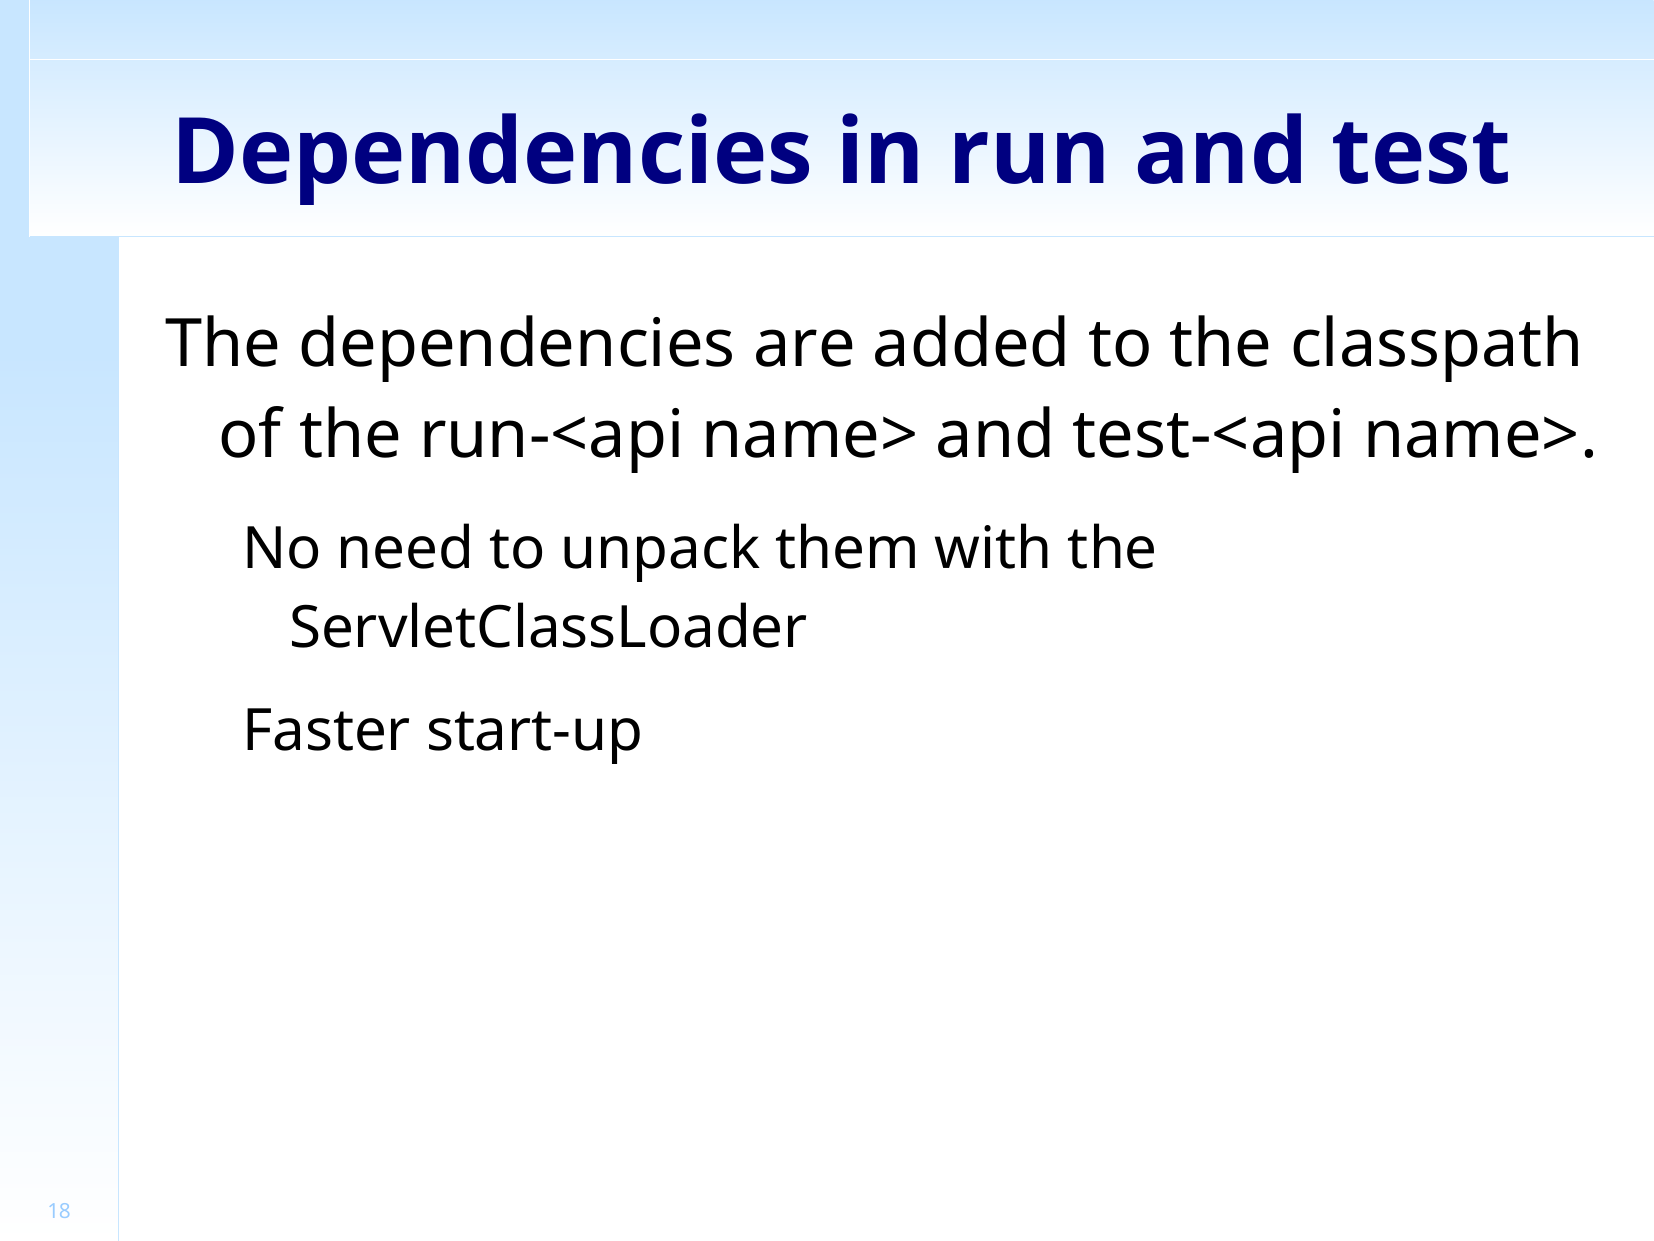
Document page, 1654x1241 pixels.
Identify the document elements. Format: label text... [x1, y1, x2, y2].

list The dependencies are added to the classpath of the run-<api name> and test-<api name>. No need to unpack them with the ServletClassLoader Faster start-up [147, 295, 1625, 1182]
title Dependencies in run and test [29, 59, 1654, 237]
